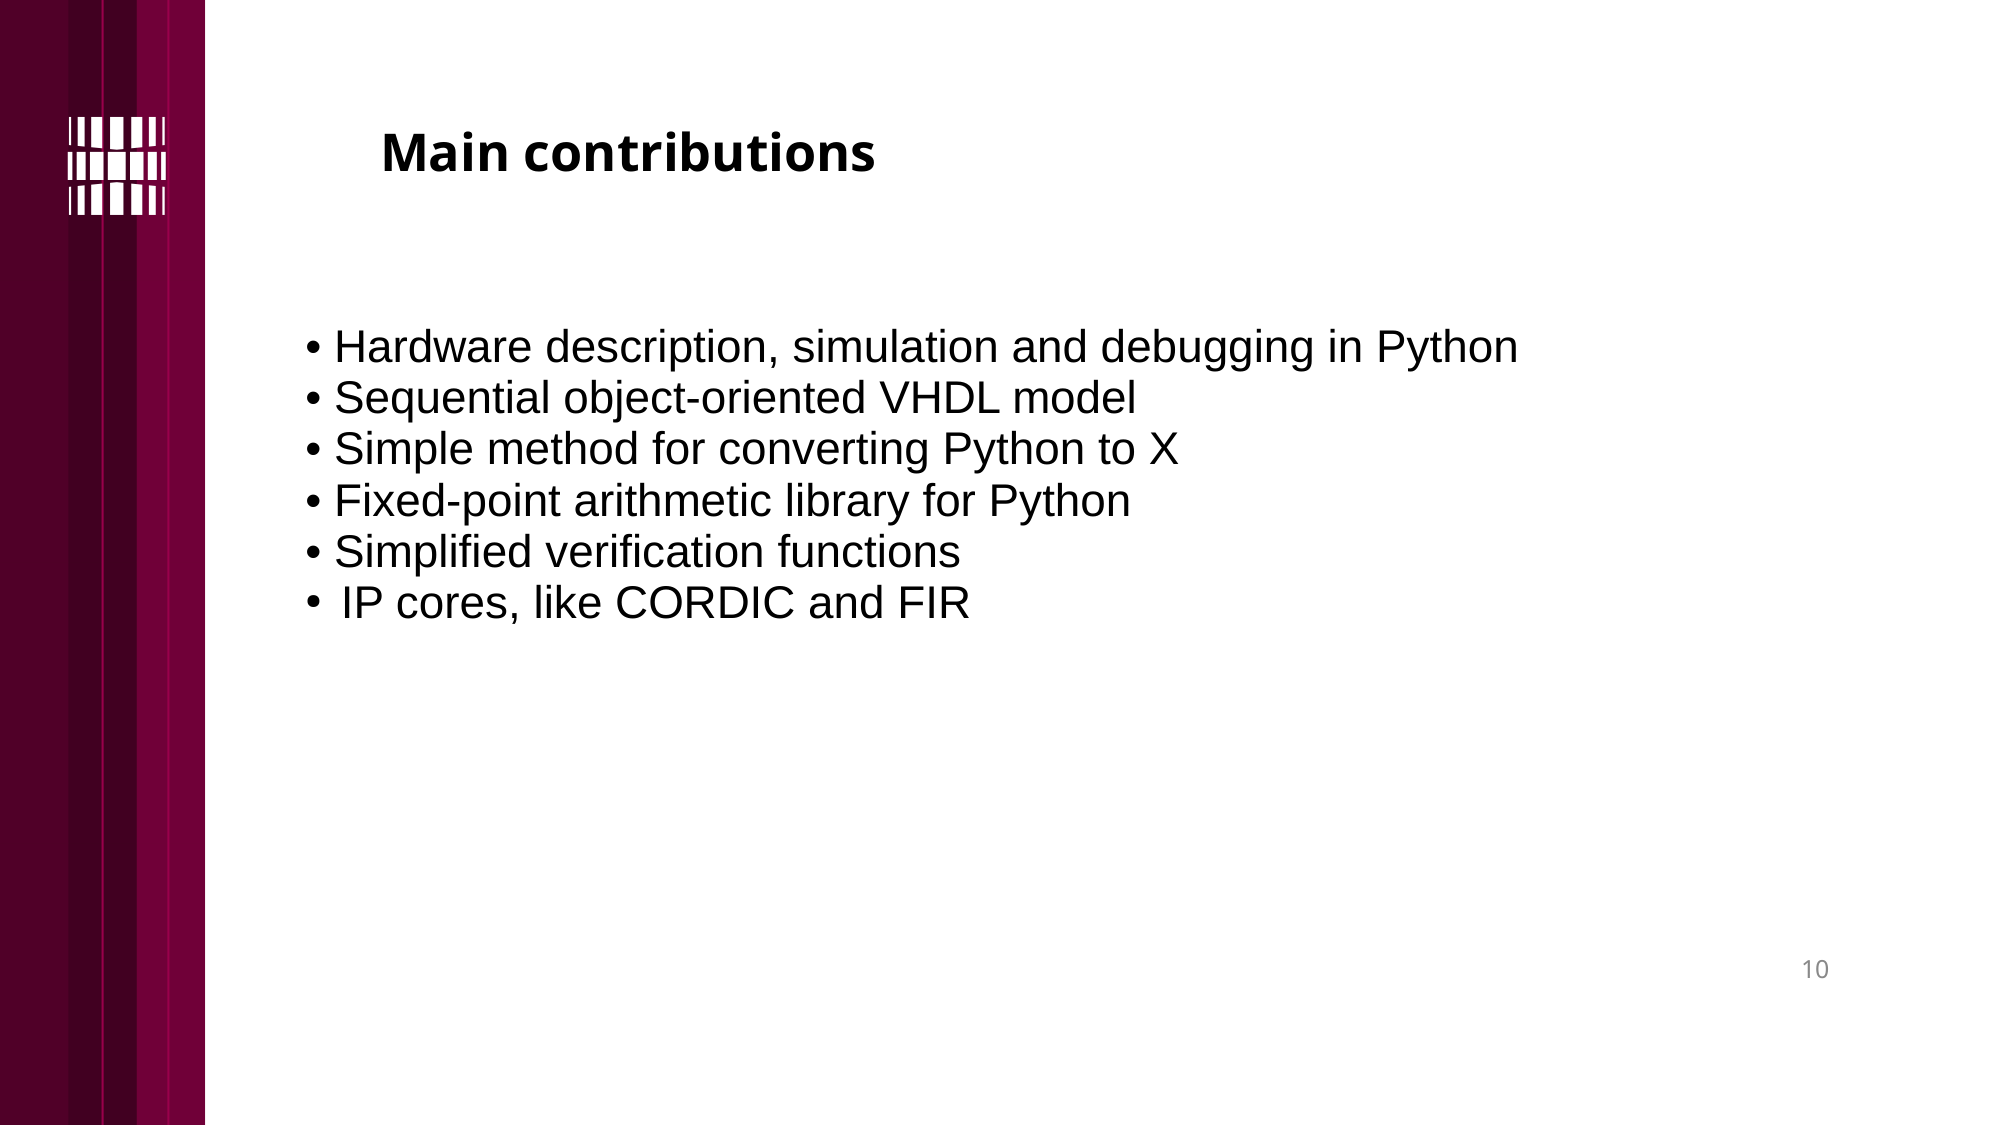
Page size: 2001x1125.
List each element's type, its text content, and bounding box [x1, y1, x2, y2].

list Main contributions [379, 119, 1827, 259]
text_box • Hardware description, simulation and debugging in Python • Sequential object-oriented VHDL model • Simple method for converting Python to X • Fixed-point arithmetic library for Python • Simplified verification functions IP cores, like CORDIC and FIR [290, 313, 1843, 875]
